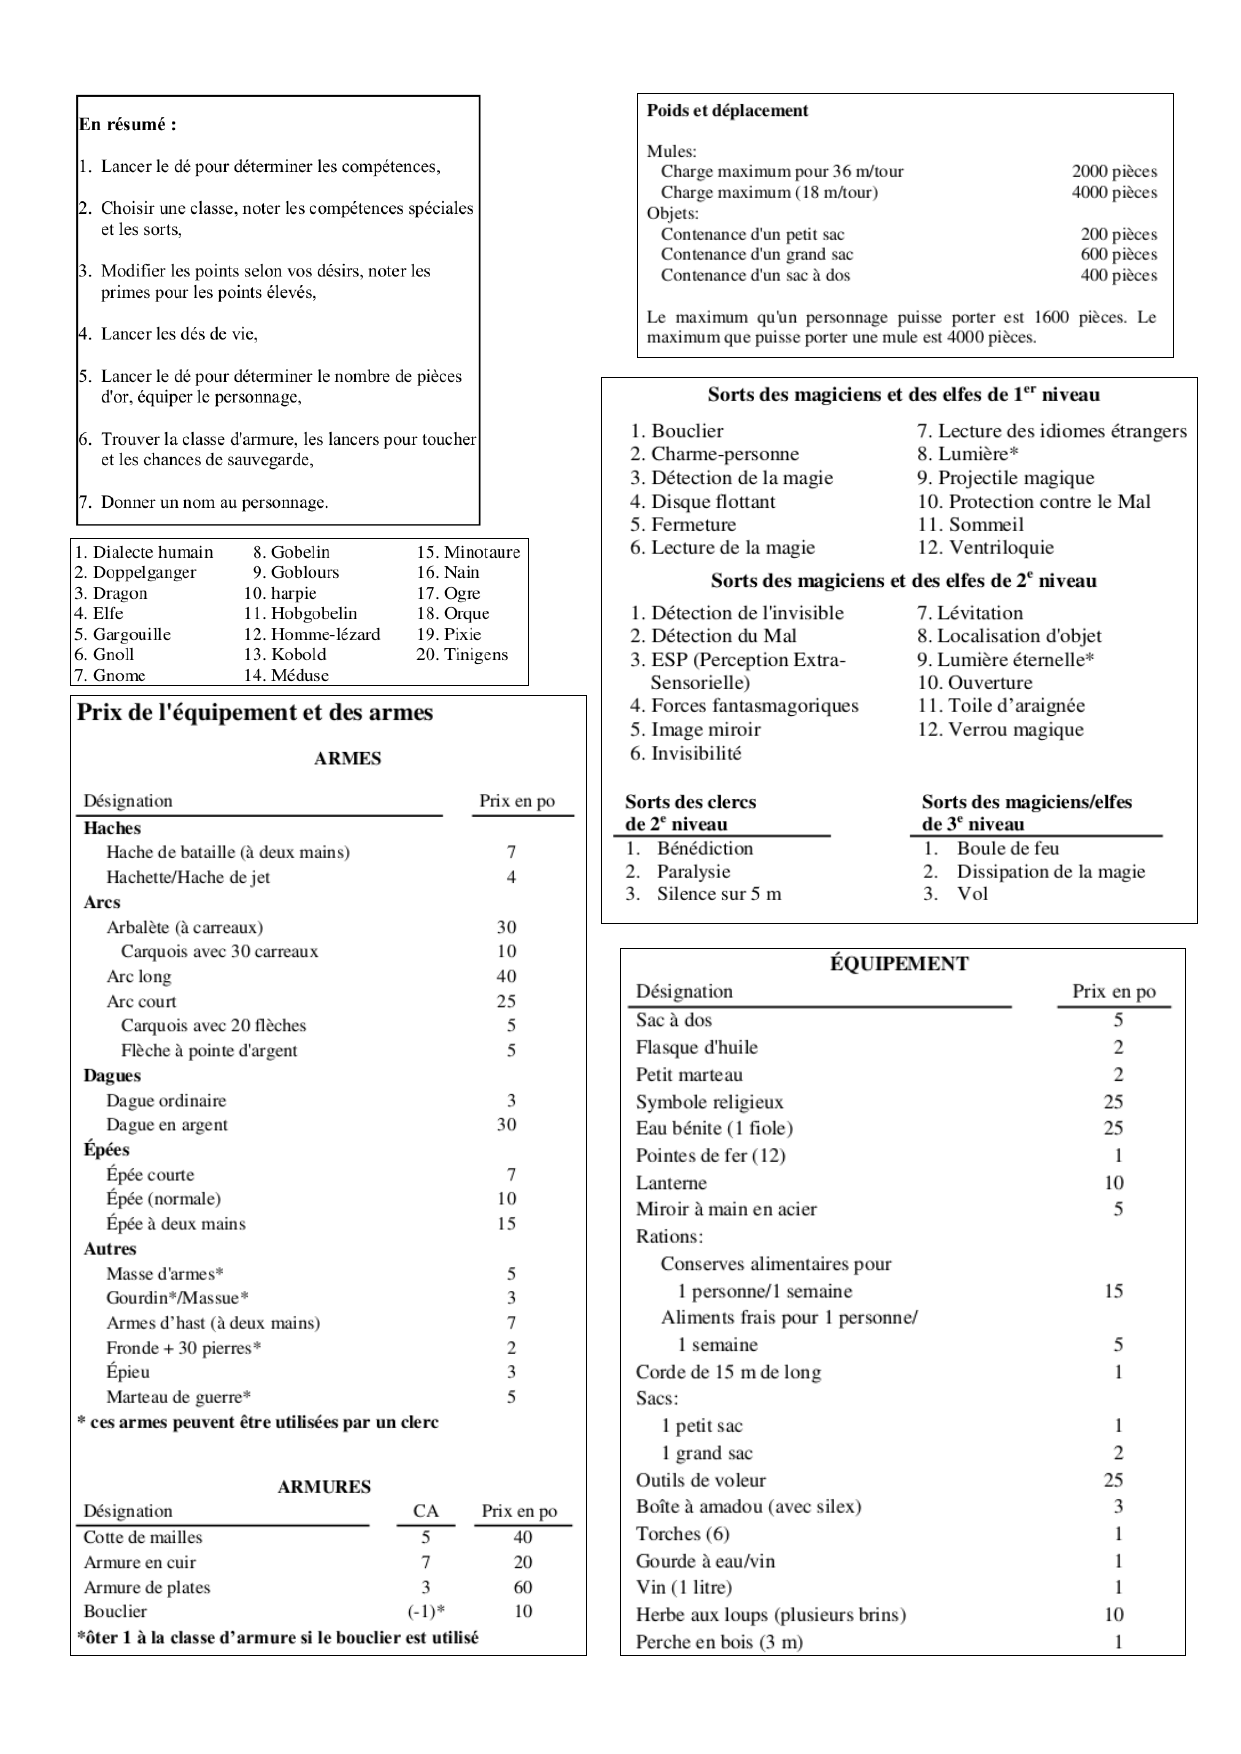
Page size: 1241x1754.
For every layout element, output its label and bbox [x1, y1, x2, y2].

picture [620, 948, 1186, 1656]
picture [637, 93, 1174, 358]
picture [70, 89, 486, 530]
picture [70, 538, 529, 686]
picture [610, 378, 1197, 767]
picture [610, 783, 1180, 912]
picture [70, 695, 587, 1656]
picture [1198, 377, 1203, 767]
